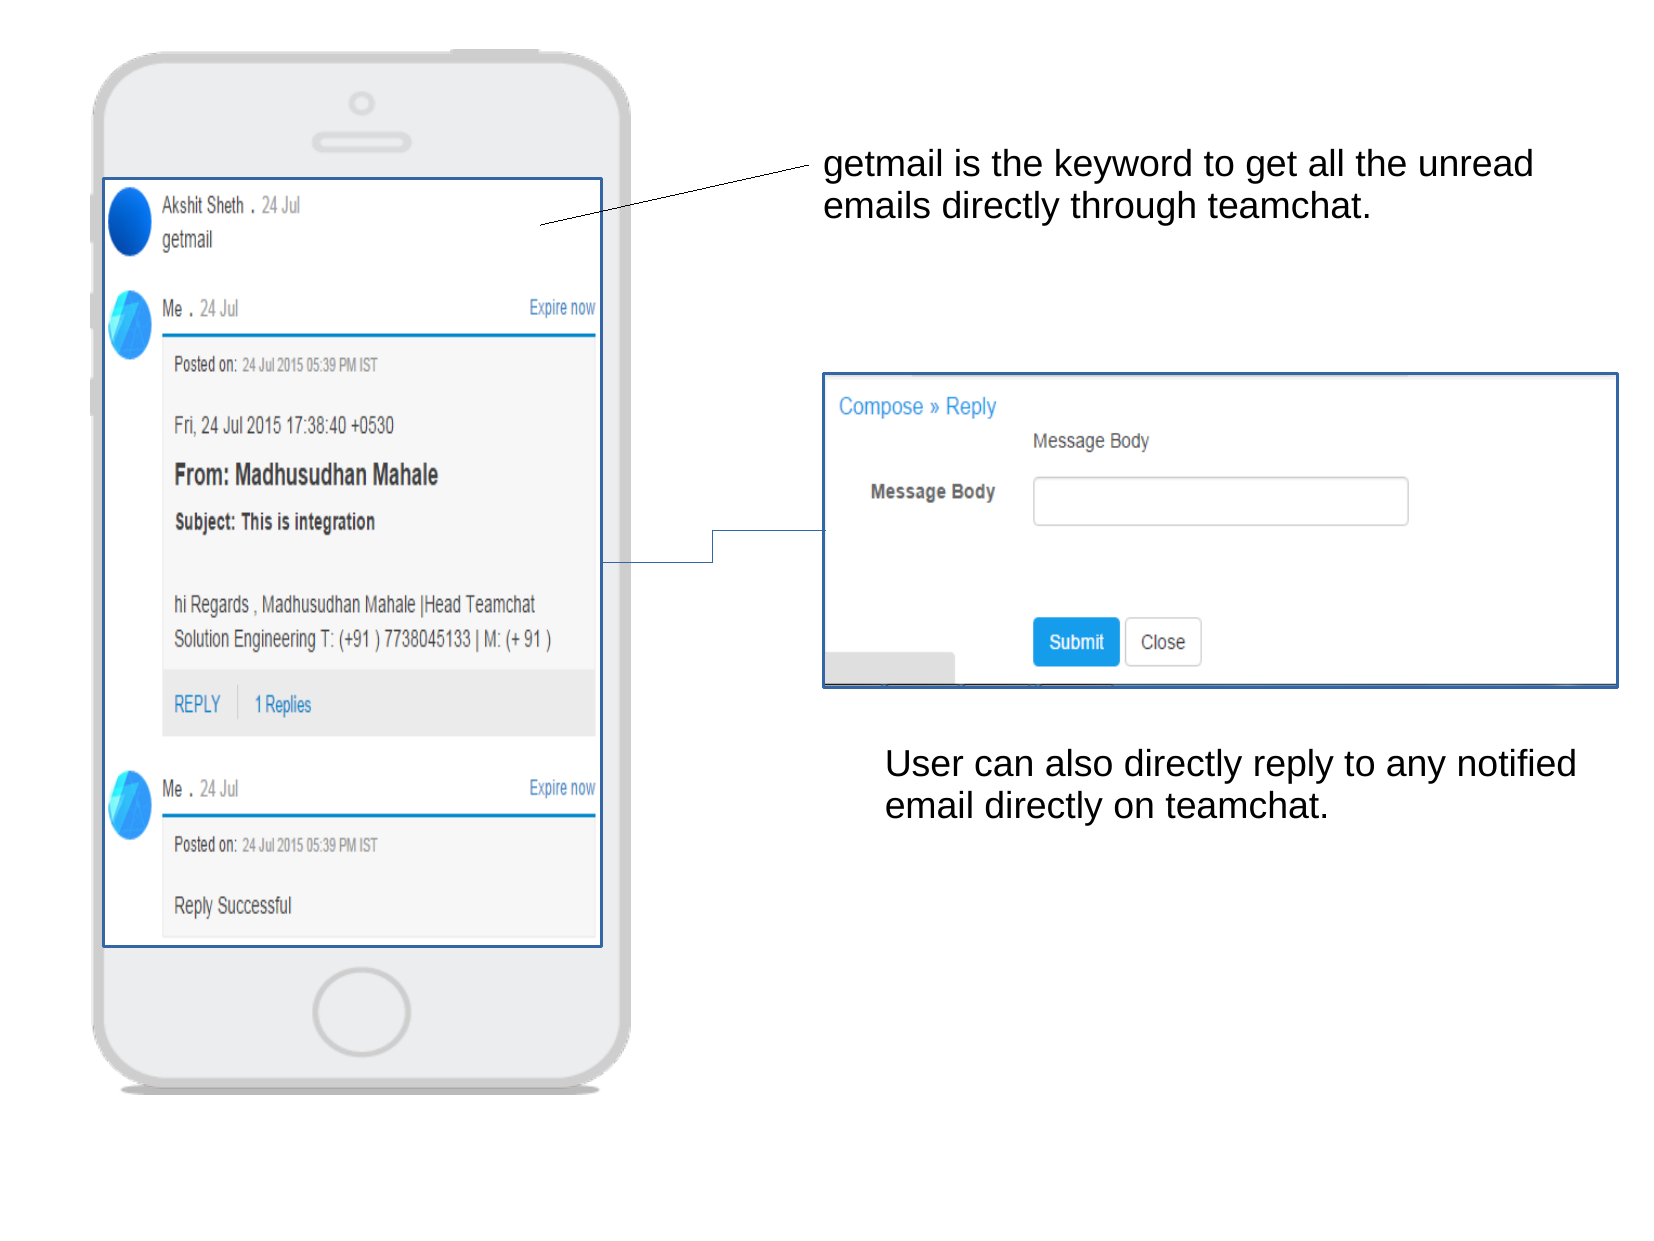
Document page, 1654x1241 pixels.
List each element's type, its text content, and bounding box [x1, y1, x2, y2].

picture [825, 375, 1616, 687]
text_box getmail is the keyword to get all the unread emails directly through teamchat. [808, 135, 1561, 276]
text_box User can also directly reply to any notified email directly on teamchat. [870, 735, 1603, 834]
picture [105, 180, 601, 946]
picture [90, 49, 631, 1096]
